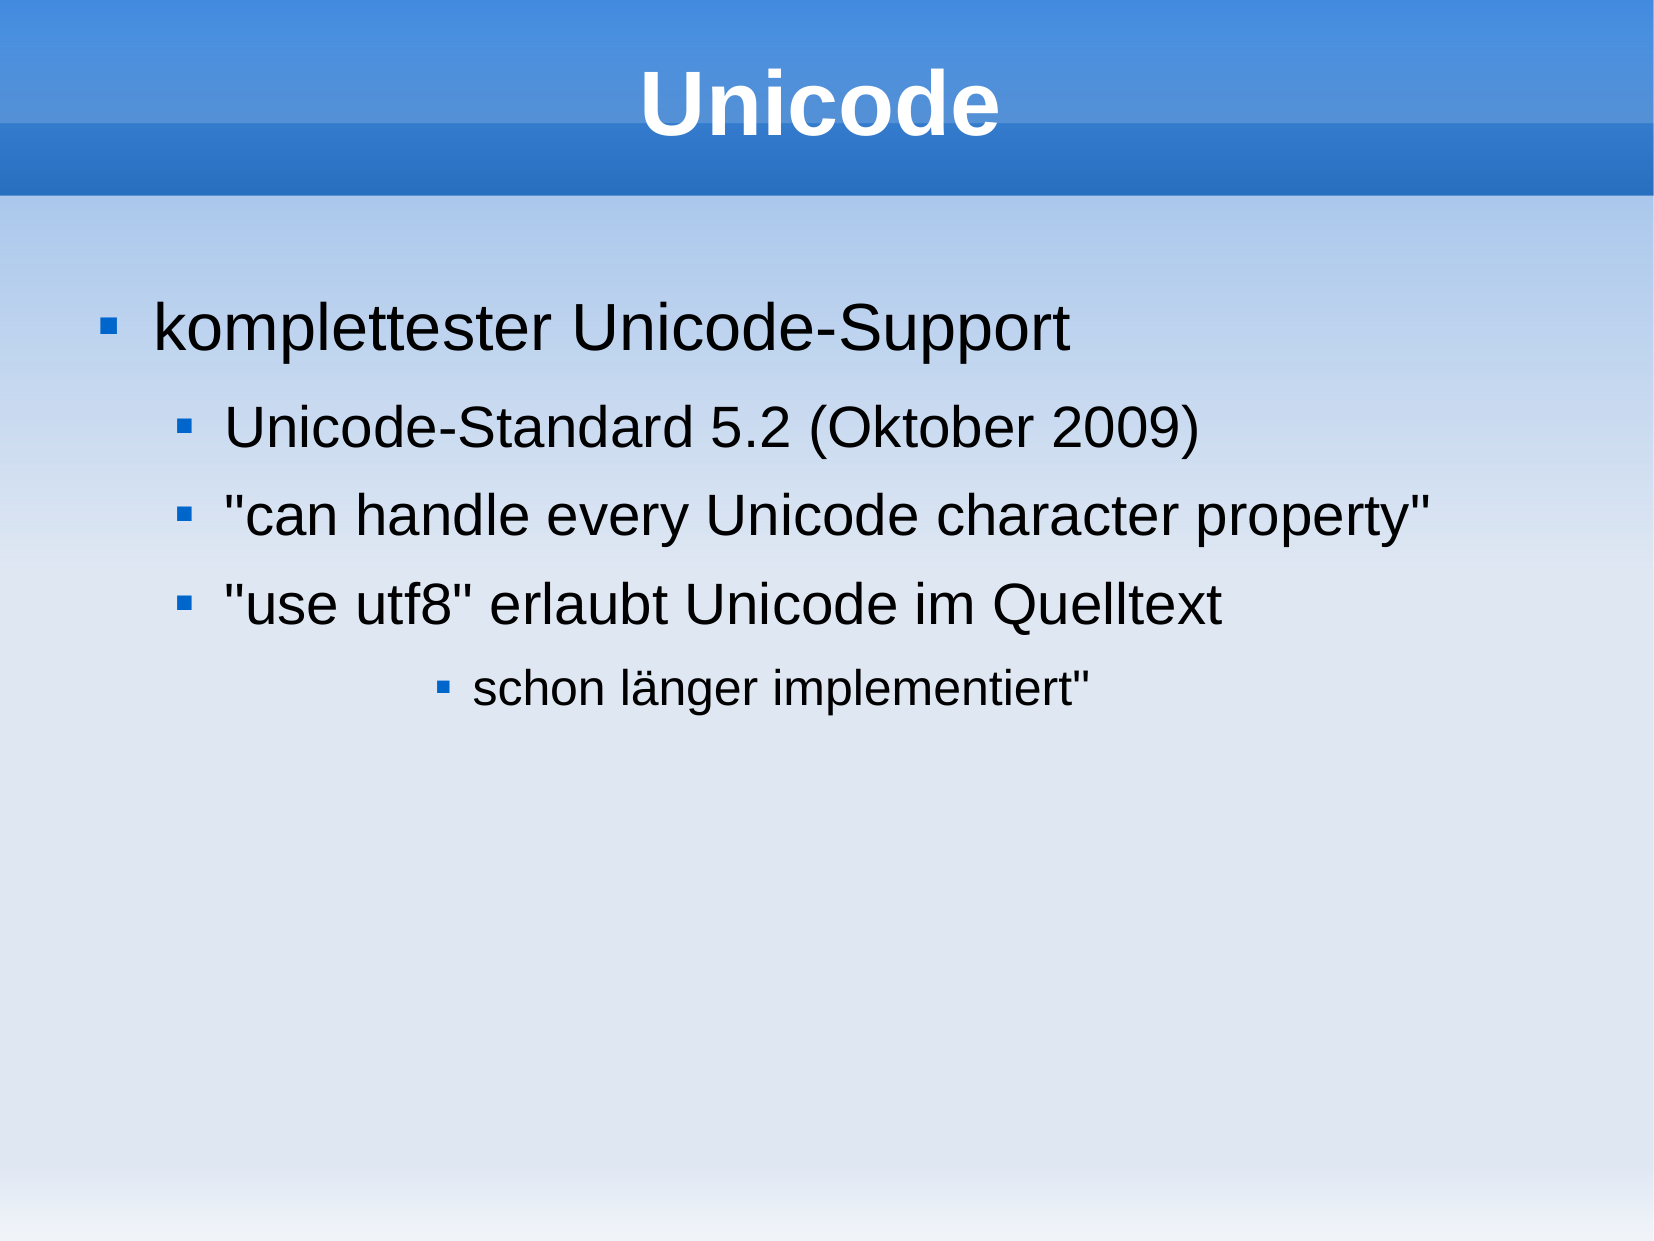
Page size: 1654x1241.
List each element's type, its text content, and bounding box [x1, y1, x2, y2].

list komplettester Unicode-Support Unicode-Standard 5.2 (Oktober 2009) "can handle every Unicode character property" "use utf8" erlaubt Unicode im Quelltext schon länger implementiert" [82, 290, 1571, 1109]
title Unicode [76, 0, 1565, 208]
picture [0, 0, 1654, 1241]
